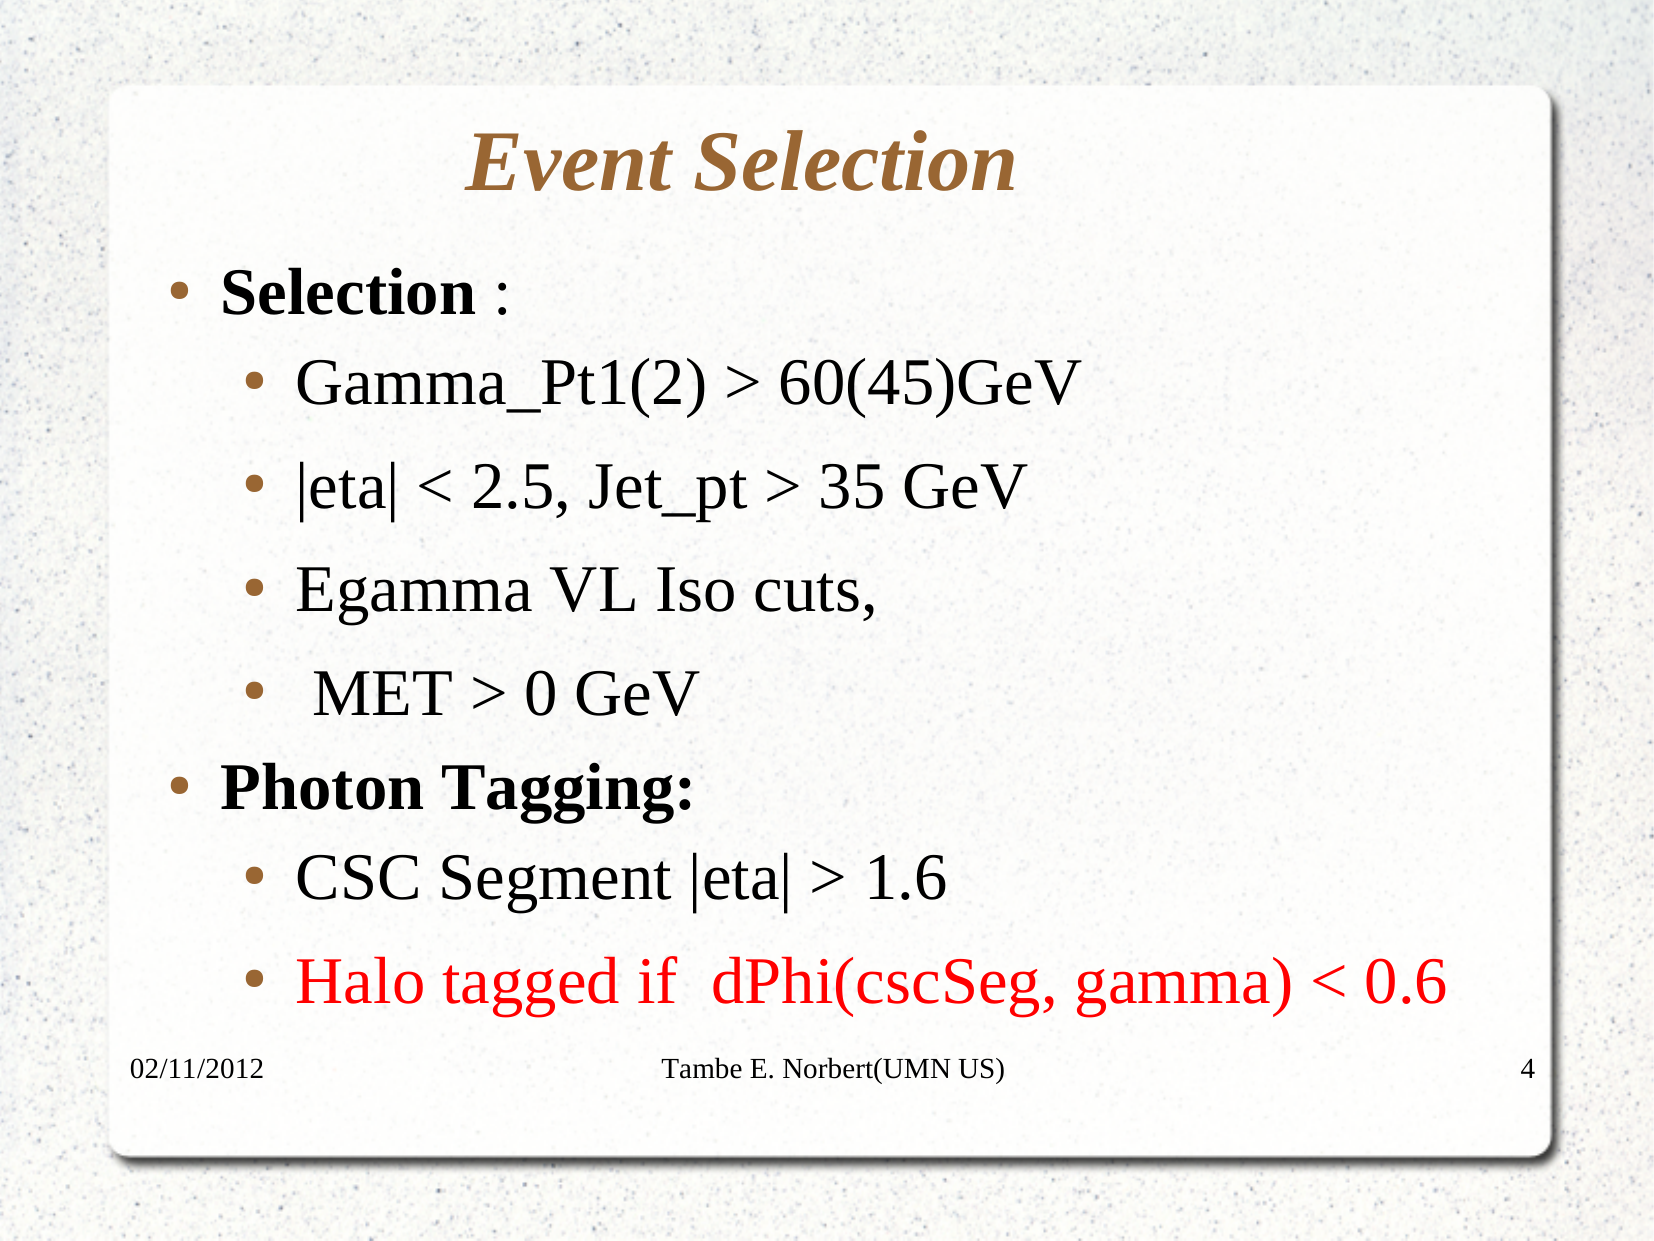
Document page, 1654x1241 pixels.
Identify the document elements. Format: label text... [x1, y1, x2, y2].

list Selection : [150, 255, 1449, 712]
picture [0, 0, 1654, 1241]
list Gamma_Pt1(2) > 60(45)GeV |eta| < 2.5, Jet_pt > 35 GeV Egamma VL Iso cuts, MET > 0 GeV [225, 345, 1516, 736]
title Event Selection [195, 90, 1291, 234]
list Photon Tagging: [150, 750, 1518, 1141]
